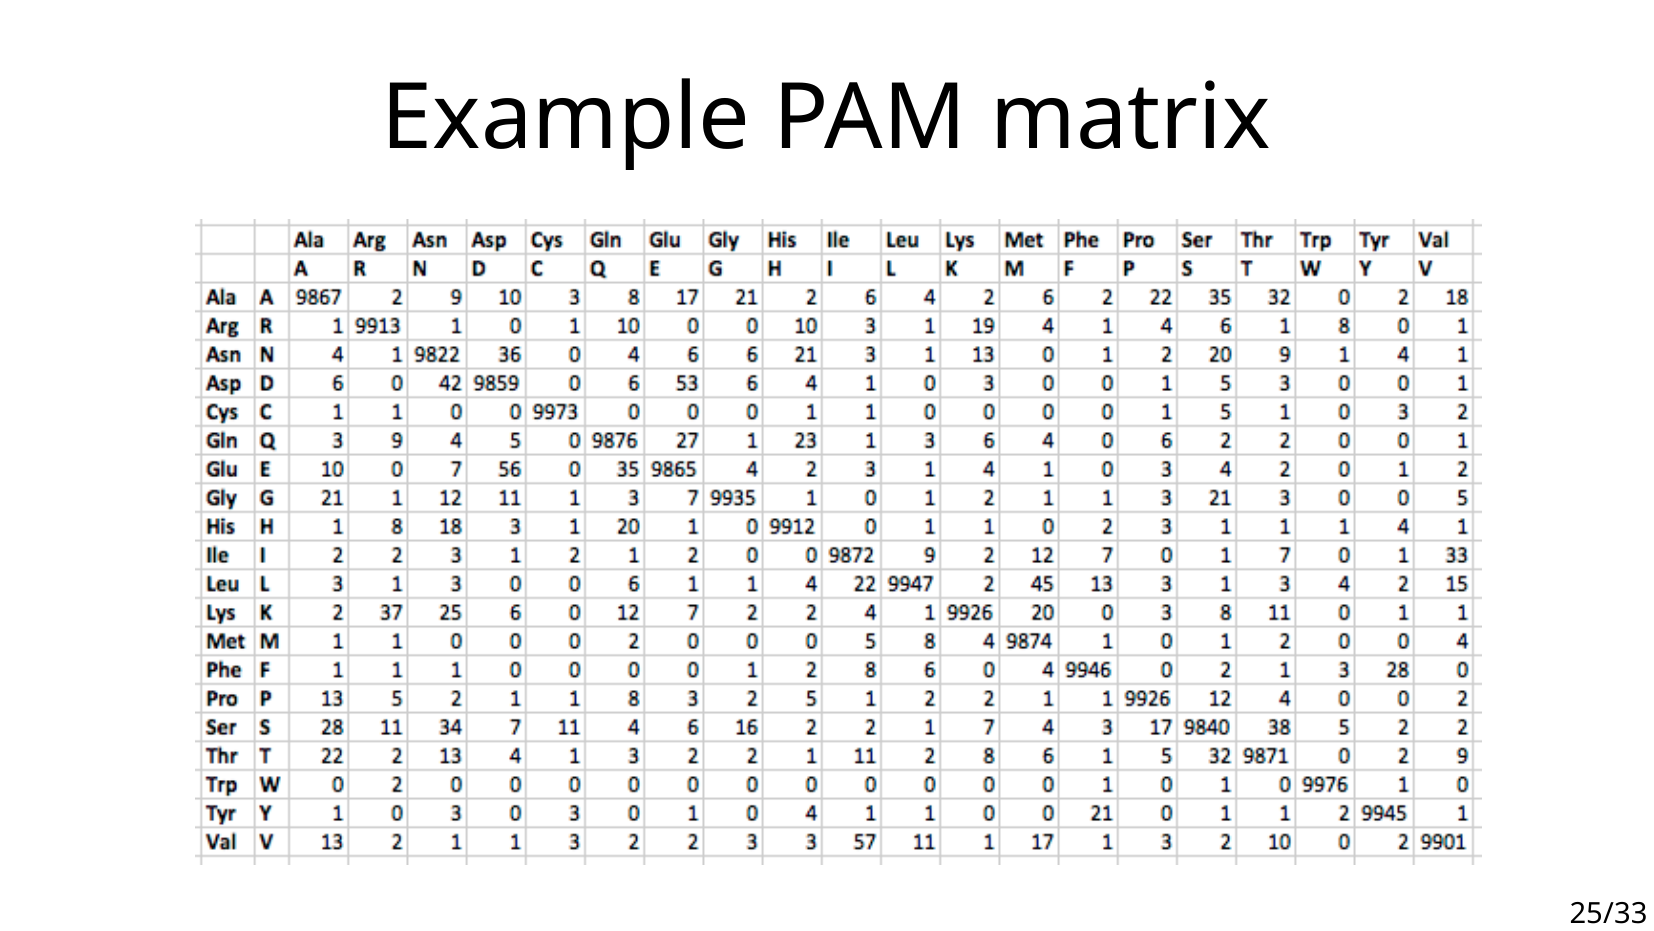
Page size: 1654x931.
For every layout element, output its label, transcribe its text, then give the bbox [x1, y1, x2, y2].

picture [195, 219, 1482, 865]
title Example PAM matrix [82, 1, 1571, 226]
